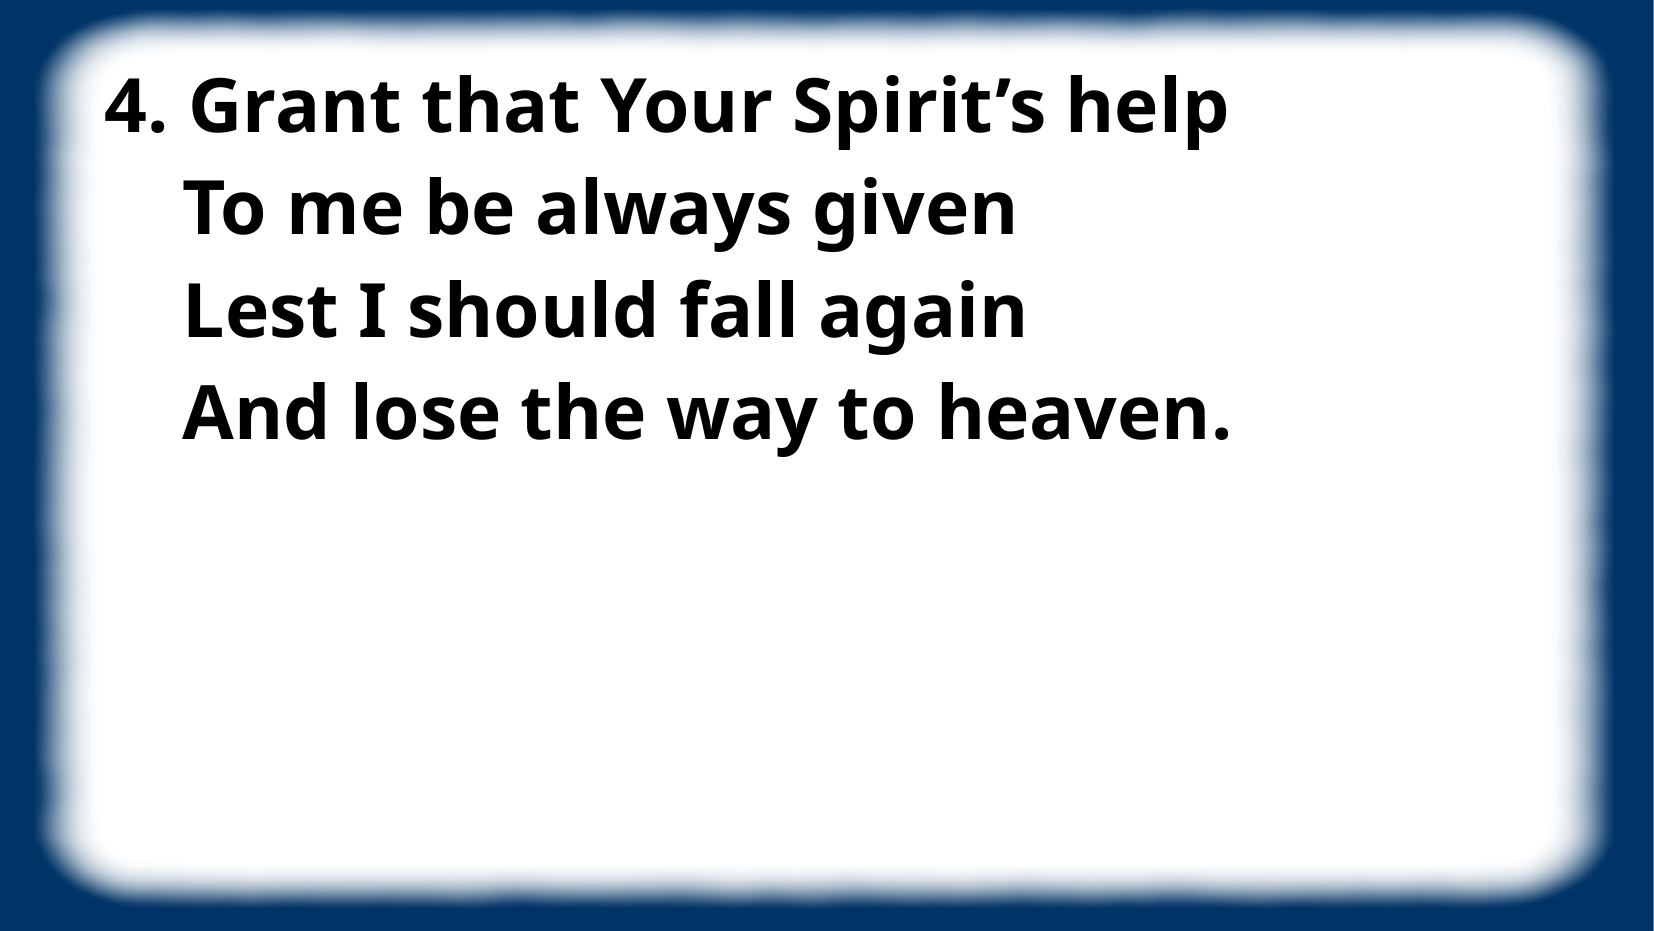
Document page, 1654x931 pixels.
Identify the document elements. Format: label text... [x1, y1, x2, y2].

picture [0, 0, 1654, 931]
text_box 4. Grant that Your Spirit’s help To me be always given Lest I should fall again And lose the way to heaven. [90, 45, 1546, 481]
